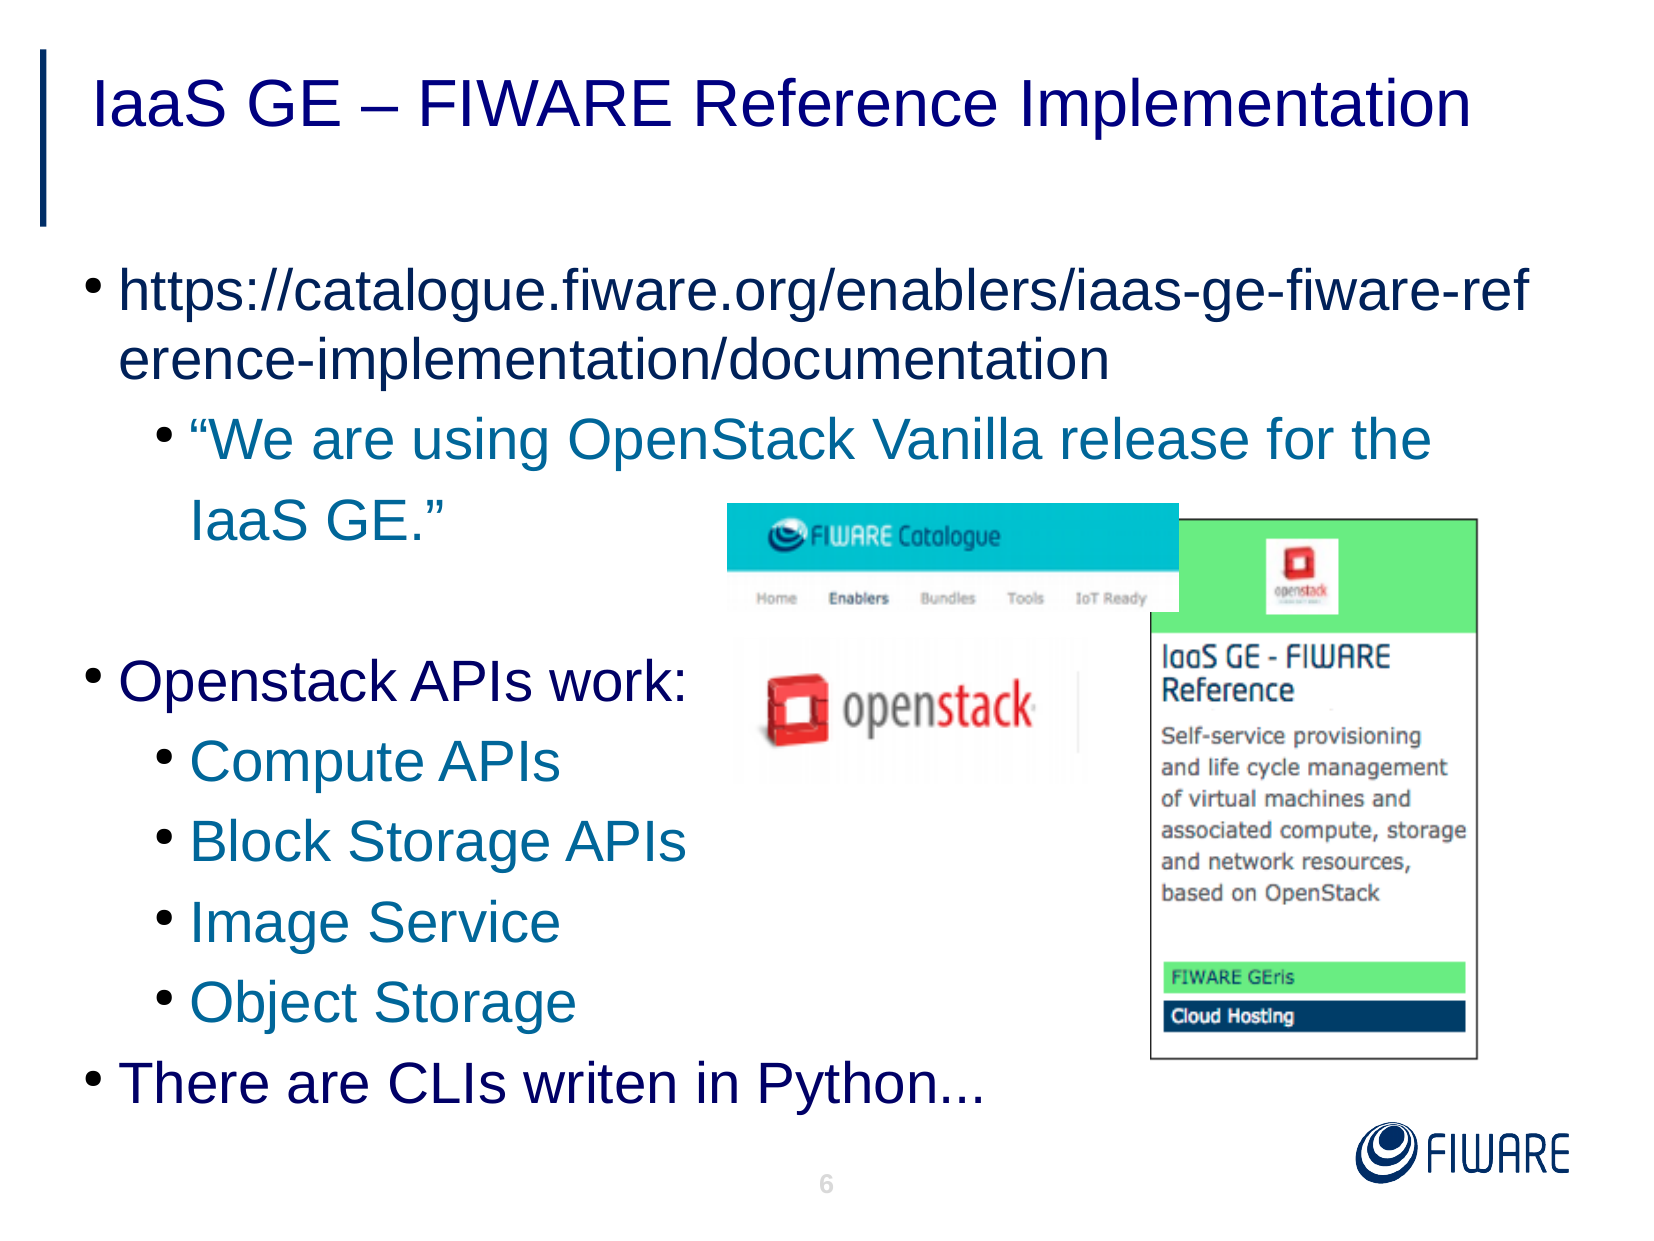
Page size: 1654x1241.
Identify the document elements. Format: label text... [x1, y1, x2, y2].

text_box https://catalogue.fiware.org/enablers/iaas-ge-fiware-reference-implementation/documentation “We are using OpenStack Vanilla release for the IaaS GE.” Openstack APIs work: Compute APIs Block Storage APIs Image Service Object Storage There are CLIs writen in Python... [68, 234, 1578, 1054]
title IaaS GE – FIWARE Reference Implementation [76, 51, 1560, 189]
slide_number <number> [733, 1149, 921, 1216]
picture [733, 637, 1088, 784]
picture [1351, 1116, 1575, 1188]
picture [727, 503, 1480, 1062]
